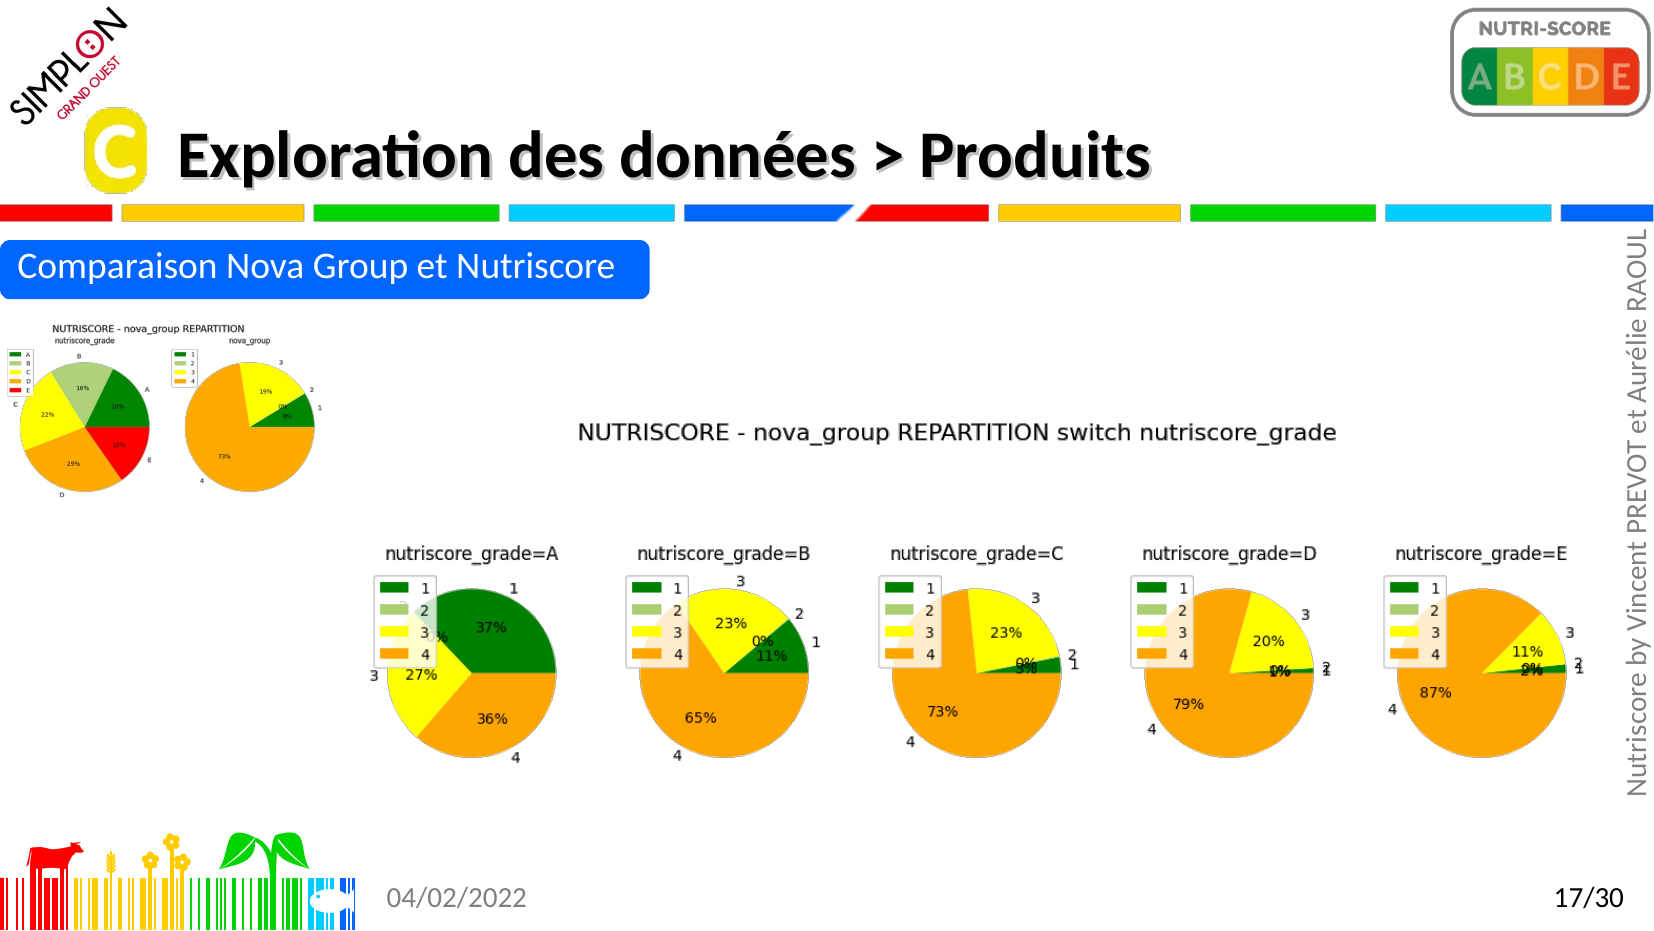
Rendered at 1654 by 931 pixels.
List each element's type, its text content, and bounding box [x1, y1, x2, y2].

picture [0, 200, 1654, 225]
picture [1448, 4, 1654, 119]
text_box Comparaison Nova Group et Nutriscore [0, 240, 650, 300]
picture [2, 2, 147, 147]
picture [82, 106, 151, 195]
picture [0, 321, 325, 502]
title Exploration des données > Produits [177, 108, 1571, 213]
picture [0, 826, 355, 930]
picture [356, 413, 1597, 789]
